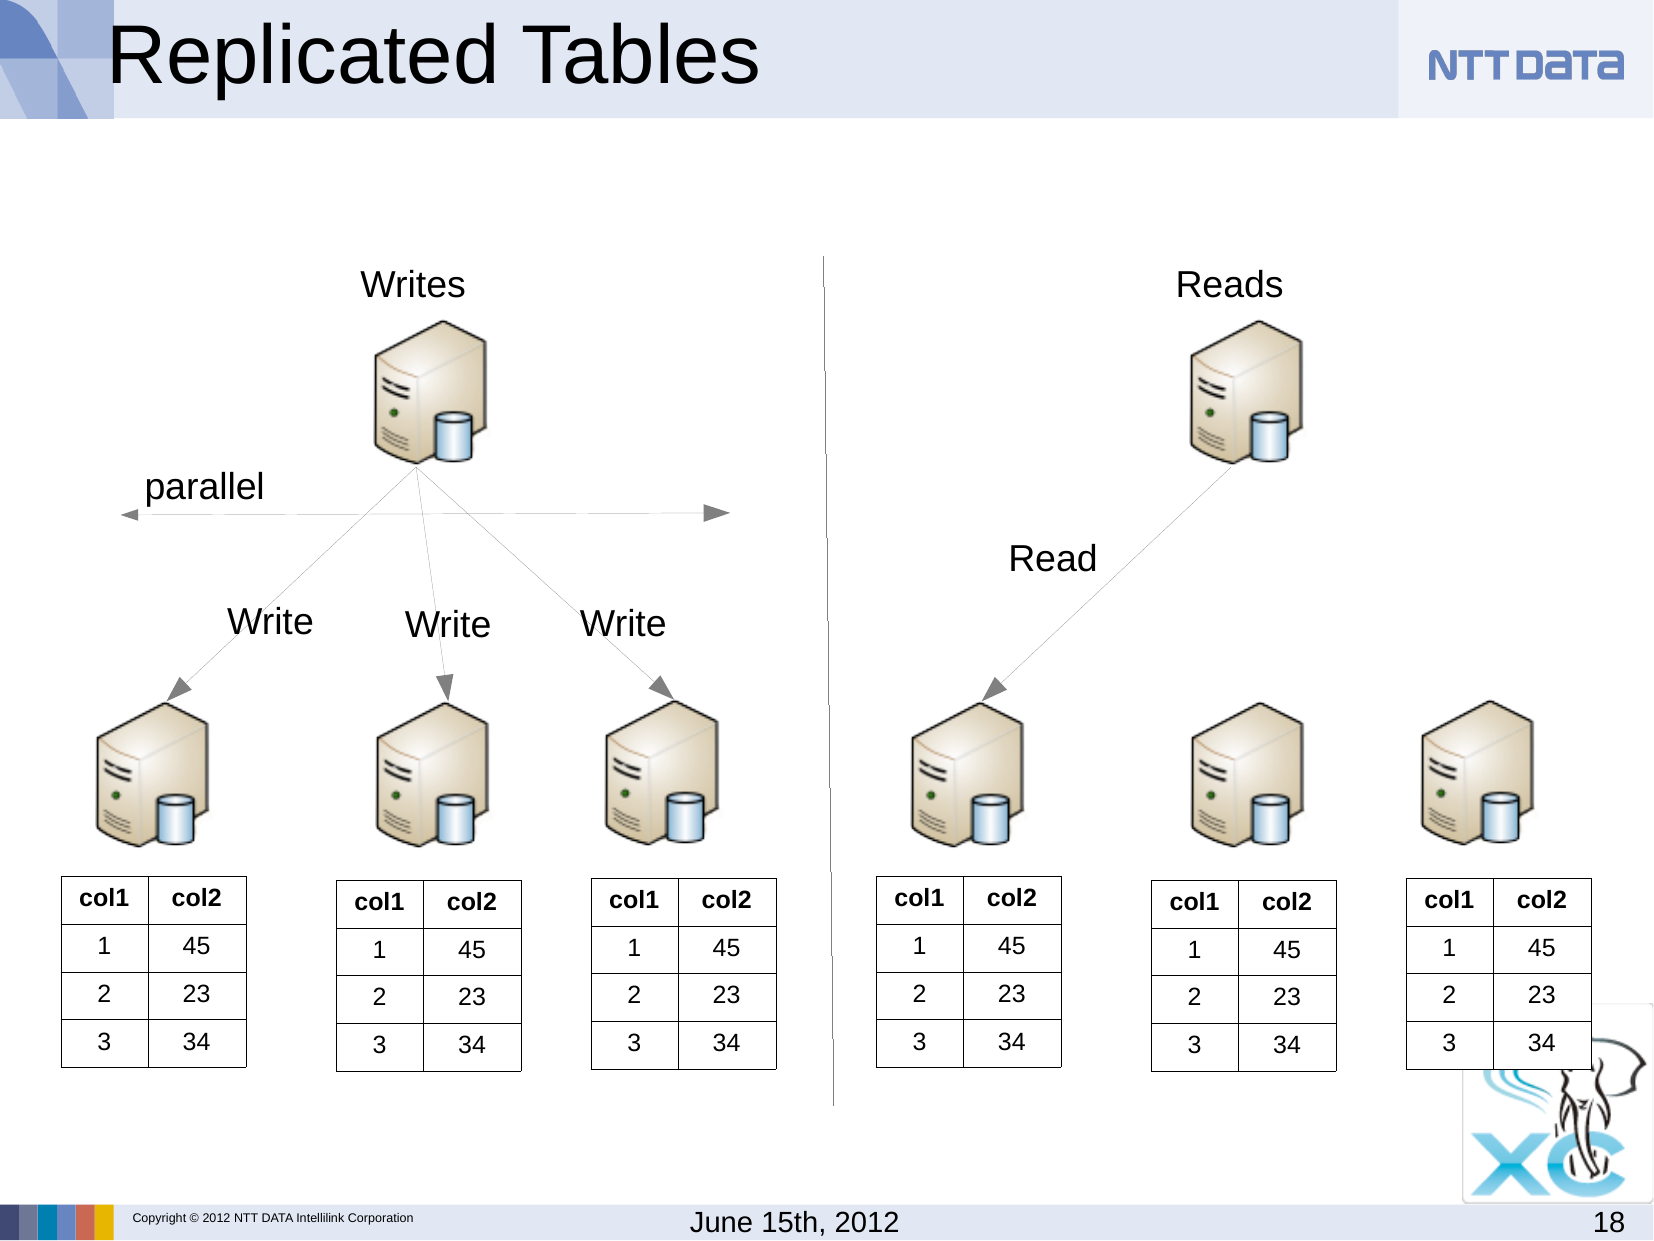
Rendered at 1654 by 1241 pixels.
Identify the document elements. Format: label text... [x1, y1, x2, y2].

table_cell 1 [1407, 927, 1493, 973]
table_cell 34 [1239, 1024, 1336, 1071]
picture [375, 701, 494, 850]
table_cell 23 [424, 976, 521, 1023]
table_cell 3 [62, 1020, 148, 1067]
picture [1190, 701, 1309, 850]
text_box parallel [129, 458, 296, 515]
picture [373, 319, 492, 467]
table_cell 34 [424, 1024, 521, 1071]
table_cell 34 [964, 1020, 1061, 1067]
table_cell 1 [592, 927, 678, 973]
table_cell 3 [1407, 1022, 1493, 1069]
table_cell 2 [592, 974, 678, 1021]
table_cell 1 [337, 929, 423, 975]
table_header col2 [149, 877, 246, 924]
table_cell 2 [1152, 976, 1238, 1023]
table_cell 34 [679, 1022, 776, 1069]
table_cell 45 [1494, 927, 1591, 973]
picture [1462, 1003, 1654, 1204]
table_cell 34 [149, 1020, 246, 1067]
table_header col2 [1239, 881, 1336, 928]
table_cell 23 [149, 973, 246, 1019]
picture [604, 699, 724, 848]
table_cell 45 [964, 925, 1061, 972]
table_cell 2 [337, 976, 423, 1023]
table_cell 2 [62, 973, 148, 1019]
table_header col2 [1494, 879, 1591, 926]
table_cell 1 [1152, 929, 1238, 975]
picture [0, 0, 114, 119]
table_header col1 [337, 881, 423, 928]
table_cell 3 [337, 1024, 423, 1071]
table_cell 45 [679, 927, 776, 973]
picture [1420, 699, 1539, 848]
text_box Write [565, 594, 686, 652]
text_box Reads [1160, 256, 1299, 314]
table_header col1 [592, 879, 678, 926]
table_cell 2 [877, 973, 963, 1019]
table_cell 23 [1239, 976, 1336, 1023]
table_cell 3 [1152, 1024, 1238, 1071]
text_box Writes [345, 256, 481, 314]
table_cell 1 [877, 925, 963, 972]
text_box Read [993, 530, 1123, 588]
table_header col2 [679, 879, 776, 926]
table_header col1 [1152, 881, 1238, 928]
text_box Write [212, 593, 333, 650]
table_header col1 [1407, 879, 1493, 926]
picture [95, 701, 214, 850]
table_cell 1 [62, 925, 148, 972]
table_cell 23 [1494, 974, 1591, 1021]
table_cell 23 [964, 973, 1061, 1019]
table_header col2 [424, 881, 521, 928]
table_cell 45 [424, 929, 521, 975]
table_header col1 [62, 877, 148, 924]
picture [1429, 50, 1624, 80]
table_cell 34 [1494, 1022, 1591, 1069]
table_cell 45 [1239, 929, 1336, 975]
table_cell 45 [149, 925, 246, 972]
picture [1189, 319, 1308, 467]
table_header col1 [877, 877, 963, 924]
table_cell 2 [1407, 974, 1493, 1021]
table_cell 3 [877, 1020, 963, 1067]
table_cell 23 [679, 974, 776, 1021]
picture [910, 701, 1029, 850]
title Replicated Tables [106, 7, 1399, 101]
table_cell 3 [592, 1022, 678, 1069]
text_box Write [390, 596, 510, 654]
table_header col2 [964, 877, 1061, 924]
